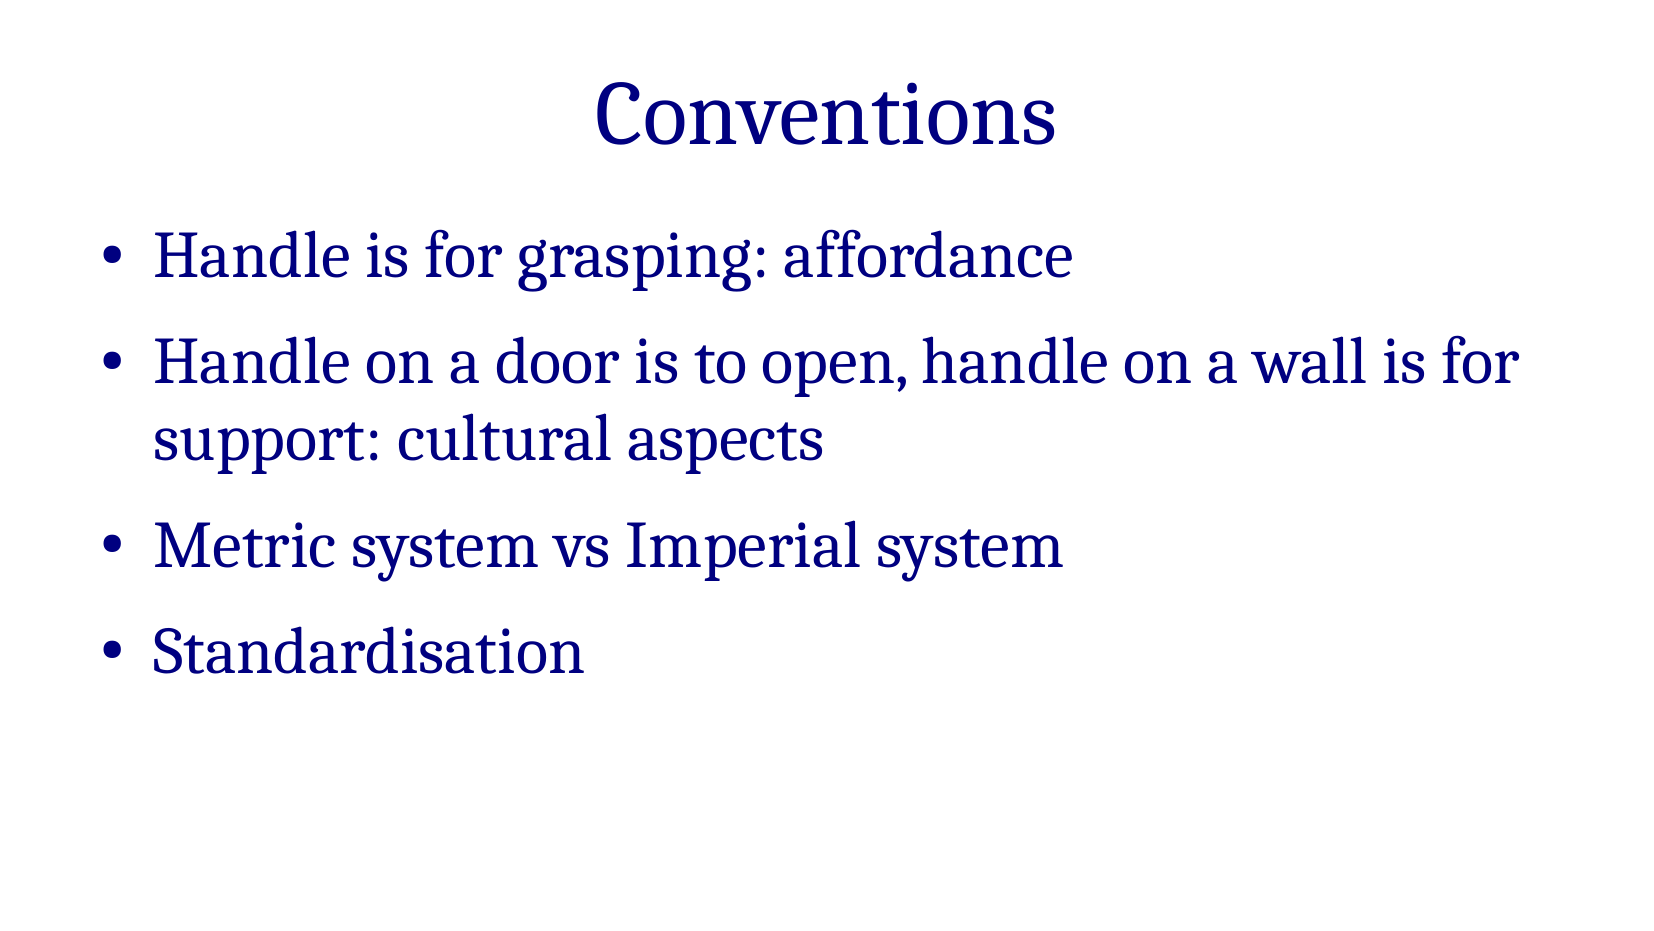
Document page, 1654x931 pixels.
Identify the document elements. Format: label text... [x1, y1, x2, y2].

title Conventions [82, 37, 1571, 193]
list Handle is for grasping: affordance Handle on a door is to open, handle on a wall is for support: cultural aspects Metric system vs Imperial system Standardisation [82, 217, 1571, 758]
